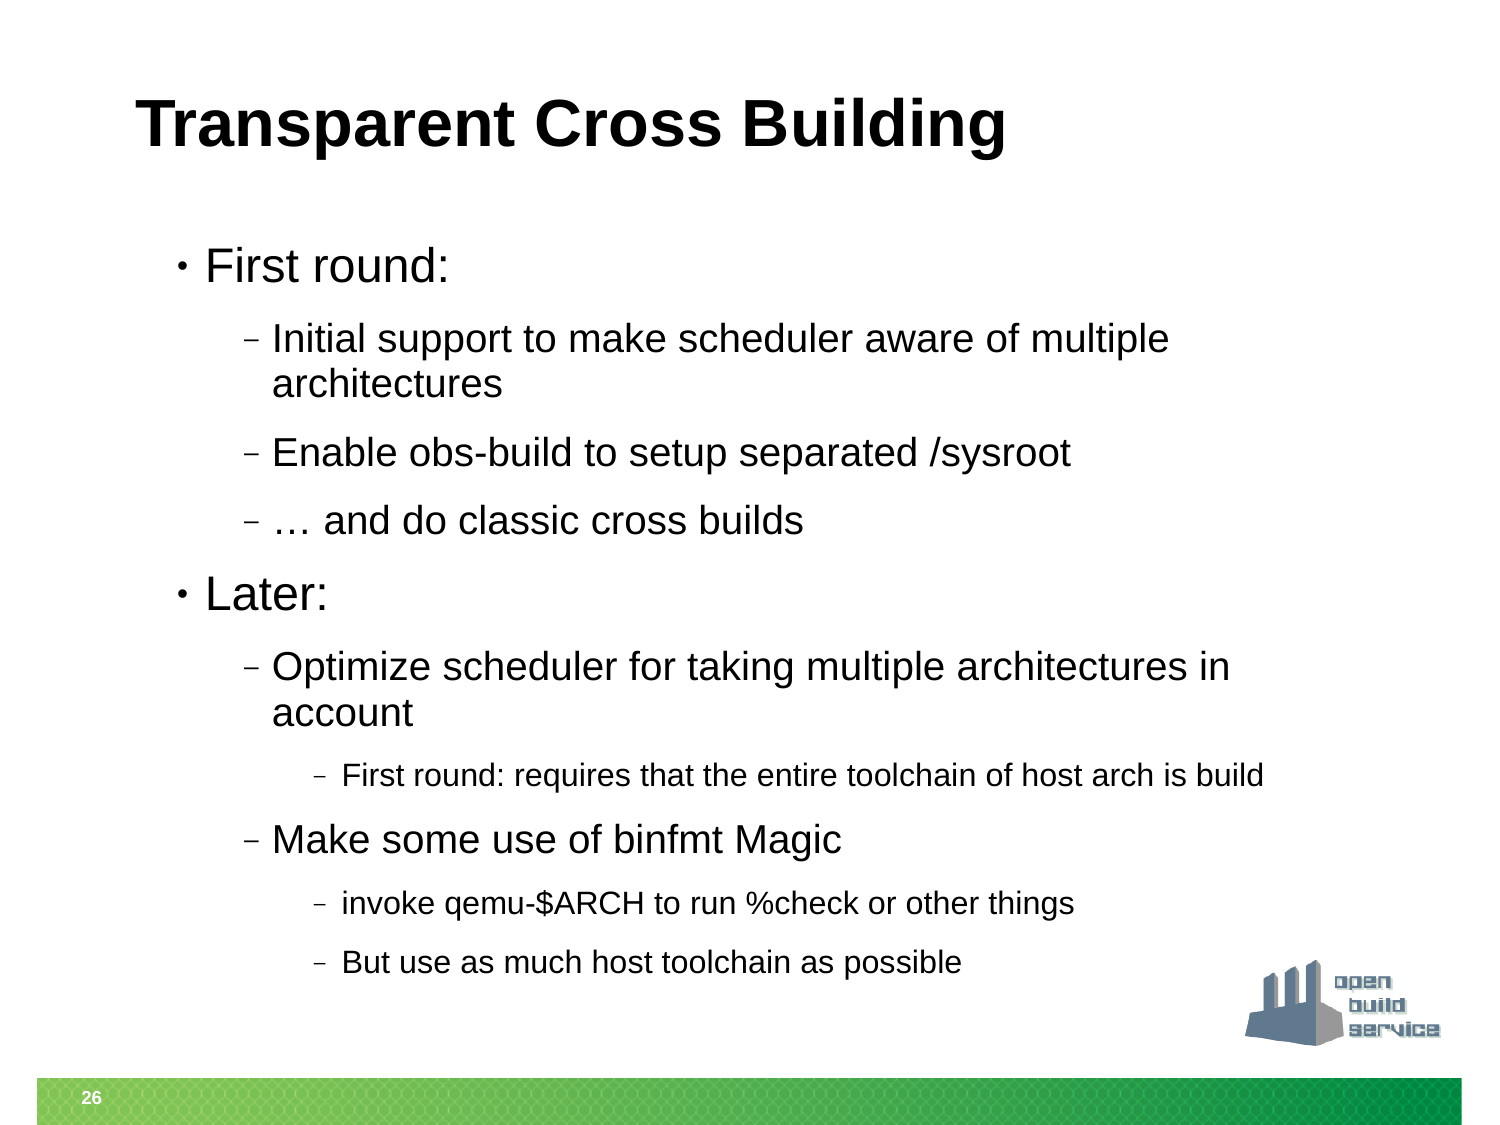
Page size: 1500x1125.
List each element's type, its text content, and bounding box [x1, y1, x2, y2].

title Transparent Cross Building [135, 41, 1372, 204]
list First round: Initial support to make scheduler aware of multiple architectures Enable obs-build to setup separated /sysroot … and do classic cross builds Later: Optimize scheduler for taking multiple architectures in account First round: requires that the entire toolchain of host arch is build Make some use of binfmt Magic invoke qemu-$ARCH to run %check or other things But use as much host toolchain as possible [135, 238, 1372, 982]
picture [37, 1078, 1462, 1125]
picture [1245, 960, 1441, 1046]
